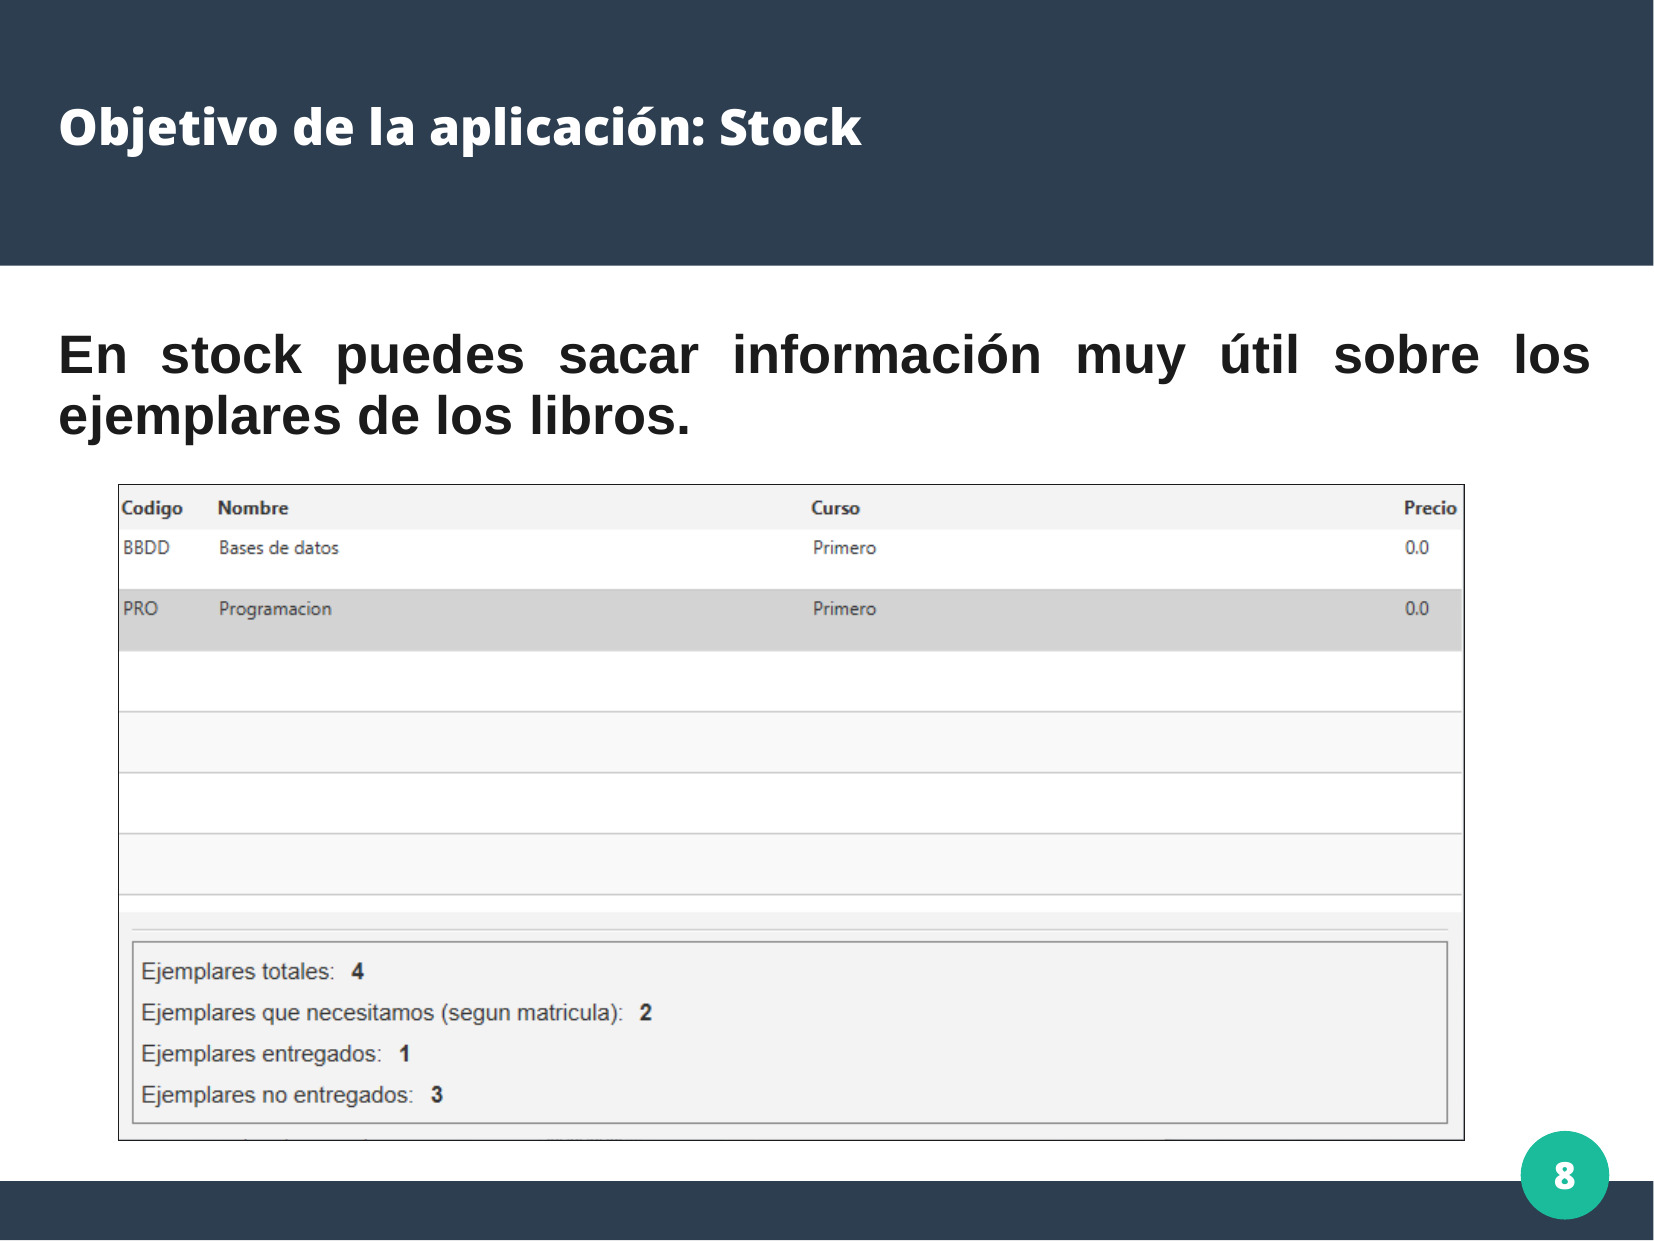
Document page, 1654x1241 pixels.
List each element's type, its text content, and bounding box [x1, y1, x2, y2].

title Objetivo de la aplicación: Stock [59, 47, 1595, 205]
list En stock puedes sacar información muy útil sobre los ejemplares de los libros. [59, 324, 1595, 709]
picture [118, 484, 1465, 1141]
